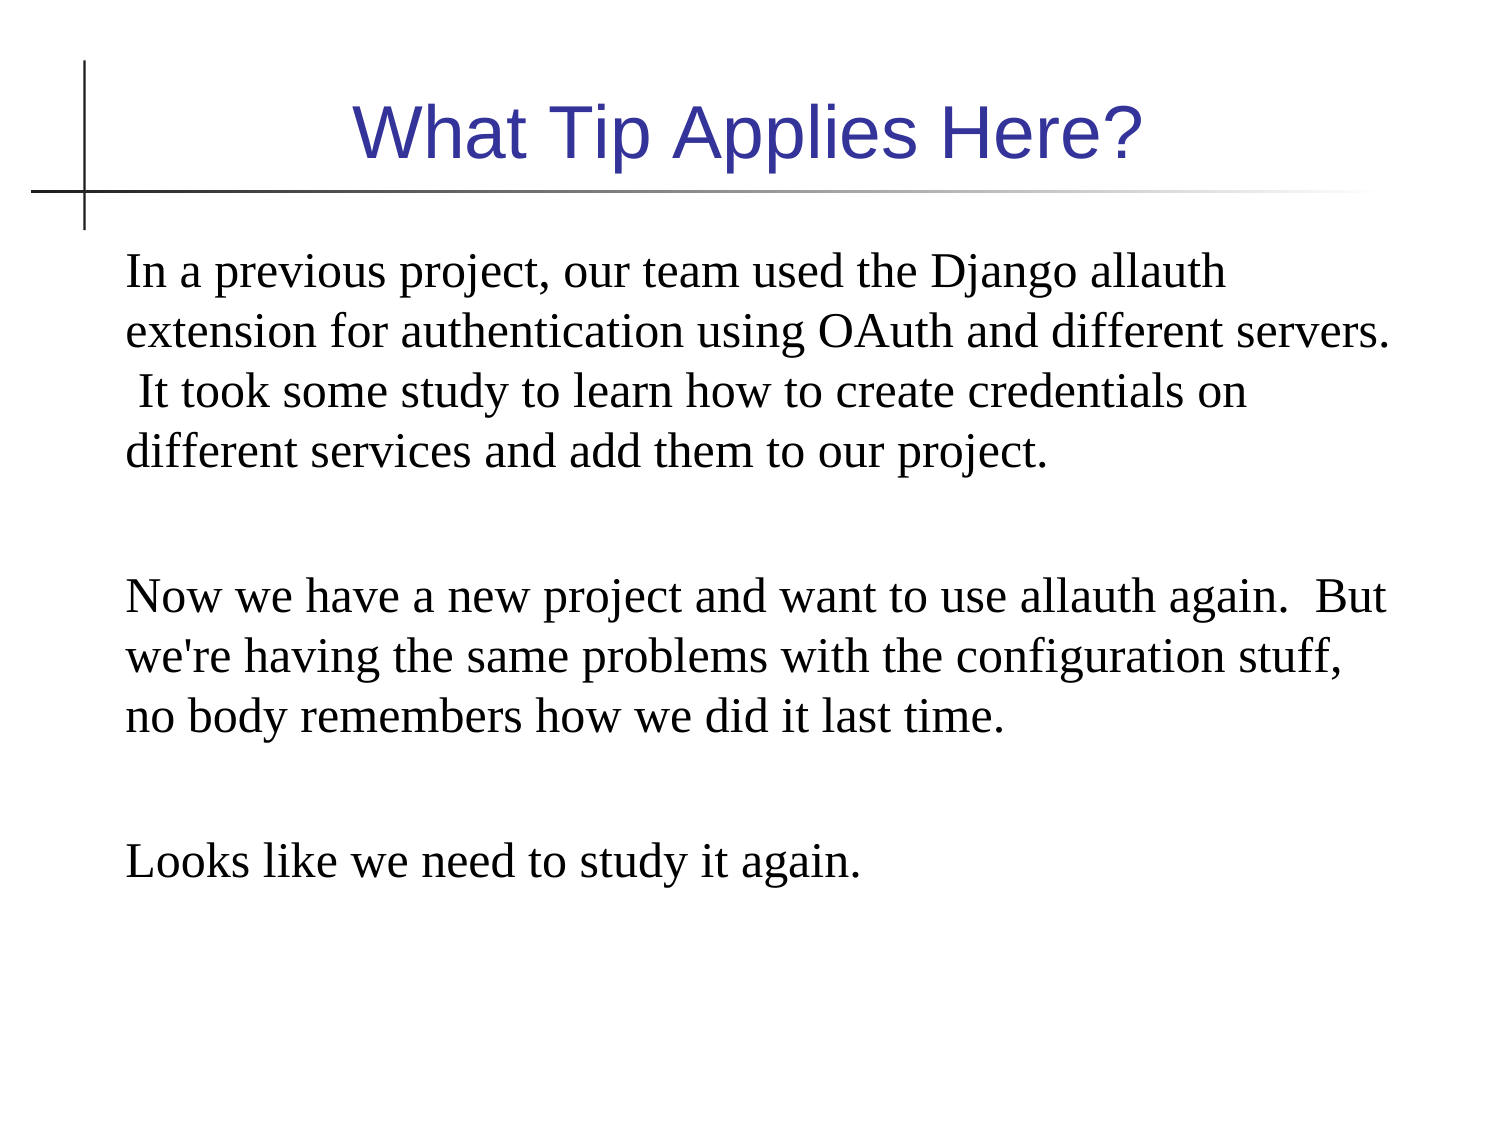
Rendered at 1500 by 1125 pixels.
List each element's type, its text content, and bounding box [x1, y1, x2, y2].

list In a previous project, our team used the Django allauth extension for authentication using OAuth and different servers. It took some study to learn how to create credentials on different services and add them to our project. Now we have a new project and want to use allauth again. But we're having the same problems with the configuration stuff, no body remembers how we did it last time. Looks like we need to study it again. [110, 229, 1408, 960]
title What Tip Applies Here? [100, 42, 1397, 182]
